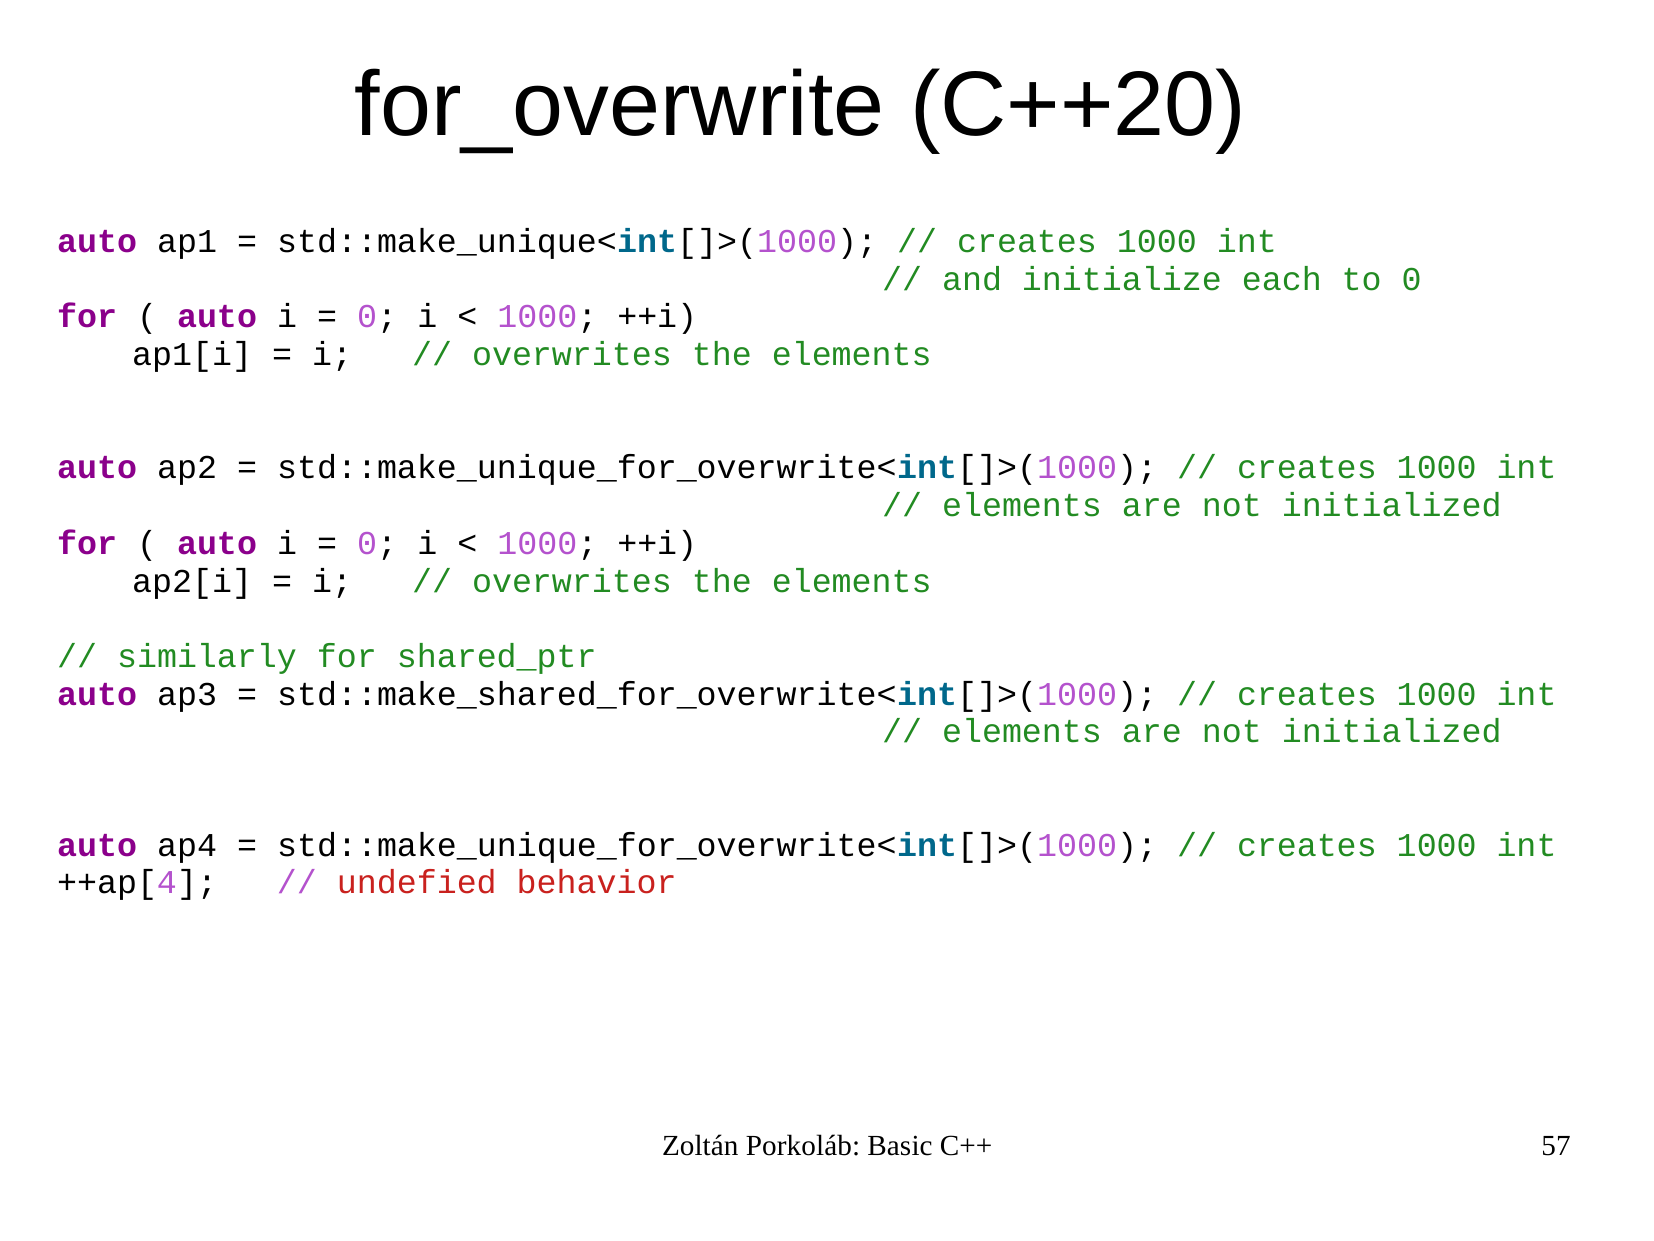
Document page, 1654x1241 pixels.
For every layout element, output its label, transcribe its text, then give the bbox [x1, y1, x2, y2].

text_box auto ap1 = std::make_unique<int[]>(1000); // creates 1000 int // and initialize each to 0 for ( auto i = 0; i < 1000; ++i) ap1[i] = i; // overwrites the elements auto ap2 = std::make_unique_for_overwrite<int[]>(1000); // creates 1000 int // elements are not initialized for ( auto i = 0; i < 1000; ++i) ap2[i] = i; // overwrites the elements // similarly for shared_ptr auto ap3 = std::make_shared_for_overwrite<int[]>(1000); // creates 1000 int // elements are not initialized auto ap4 = std::make_unique_for_overwrite<int[]>(1000); // creates 1000 int ++ap[4]; // undefied behavior [56, 224, 1621, 1126]
title for_overwrite (C++20) [56, 0, 1546, 208]
